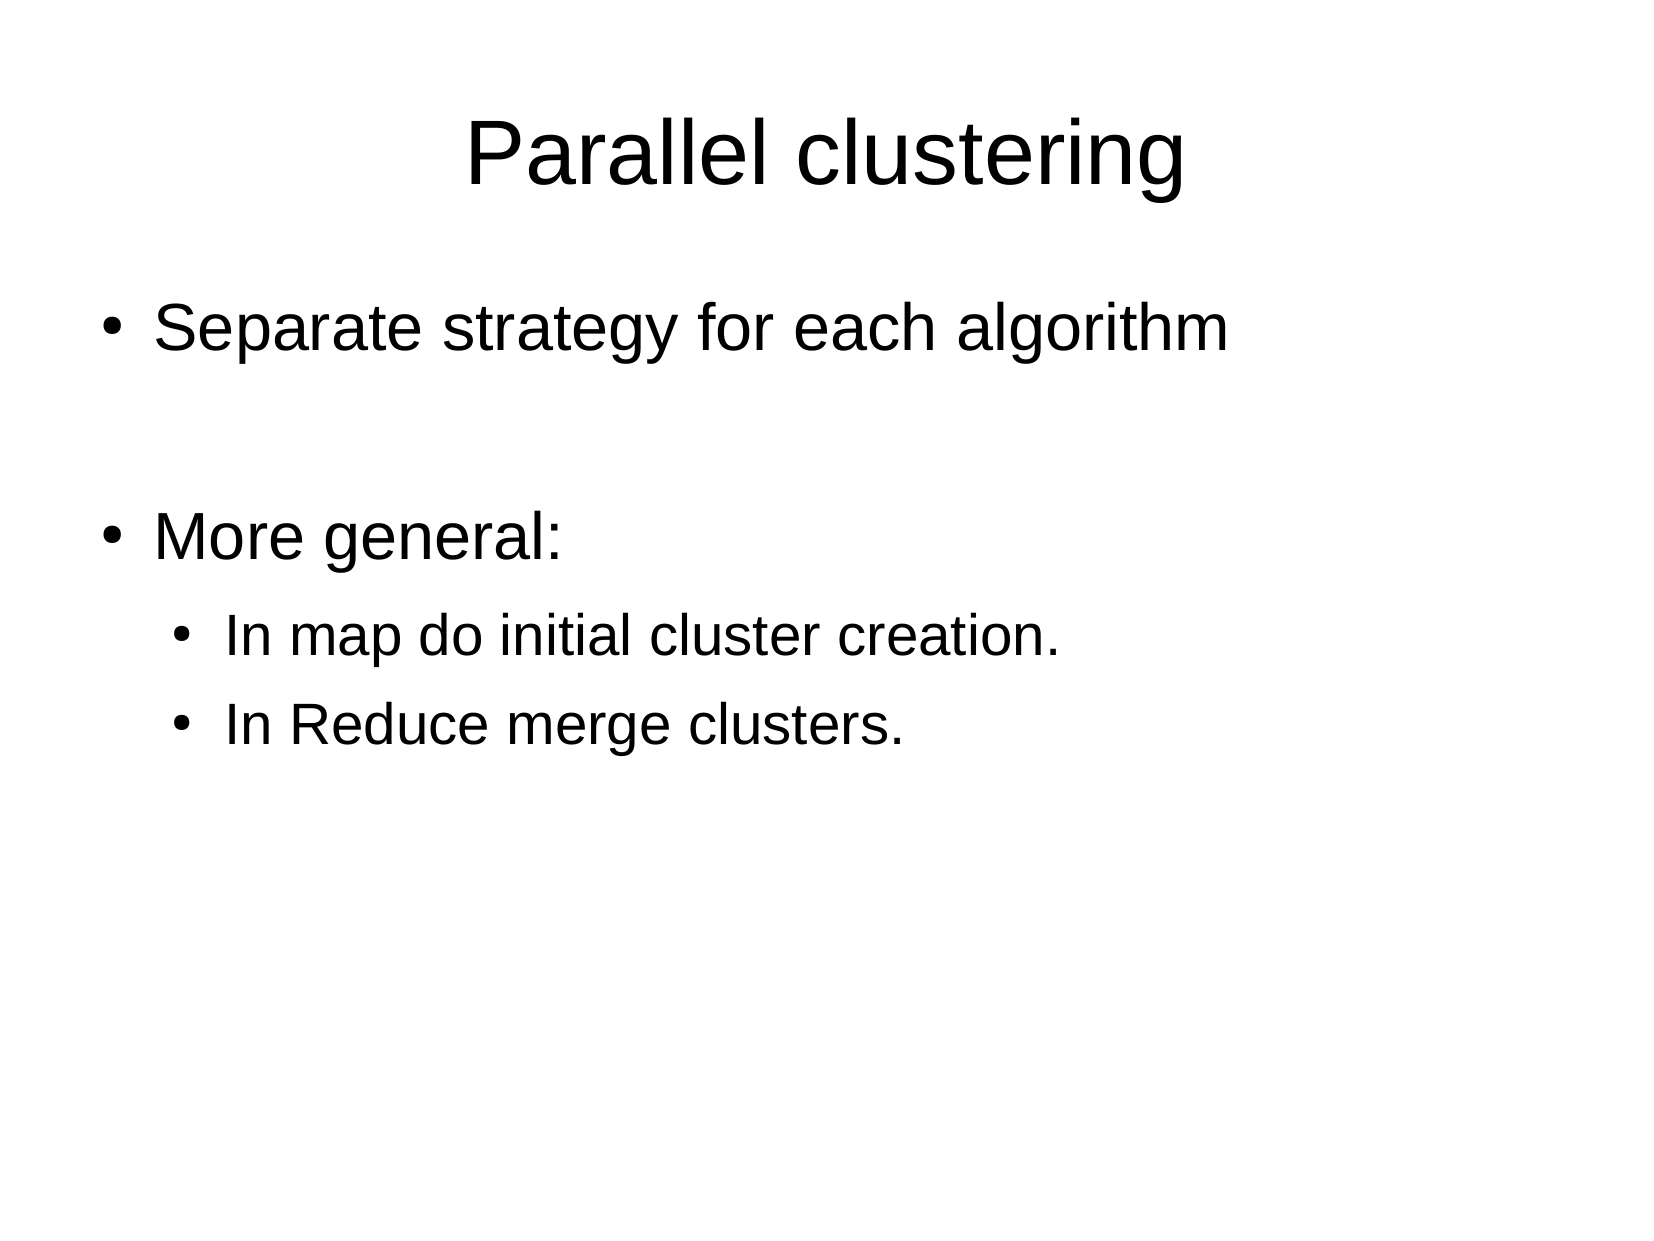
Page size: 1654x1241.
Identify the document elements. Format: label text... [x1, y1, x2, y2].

title Parallel clustering [82, 56, 1571, 250]
list Separate strategy for each algorithm More general: In map do initial cluster creation. In Reduce merge clusters. [82, 290, 1571, 1109]
